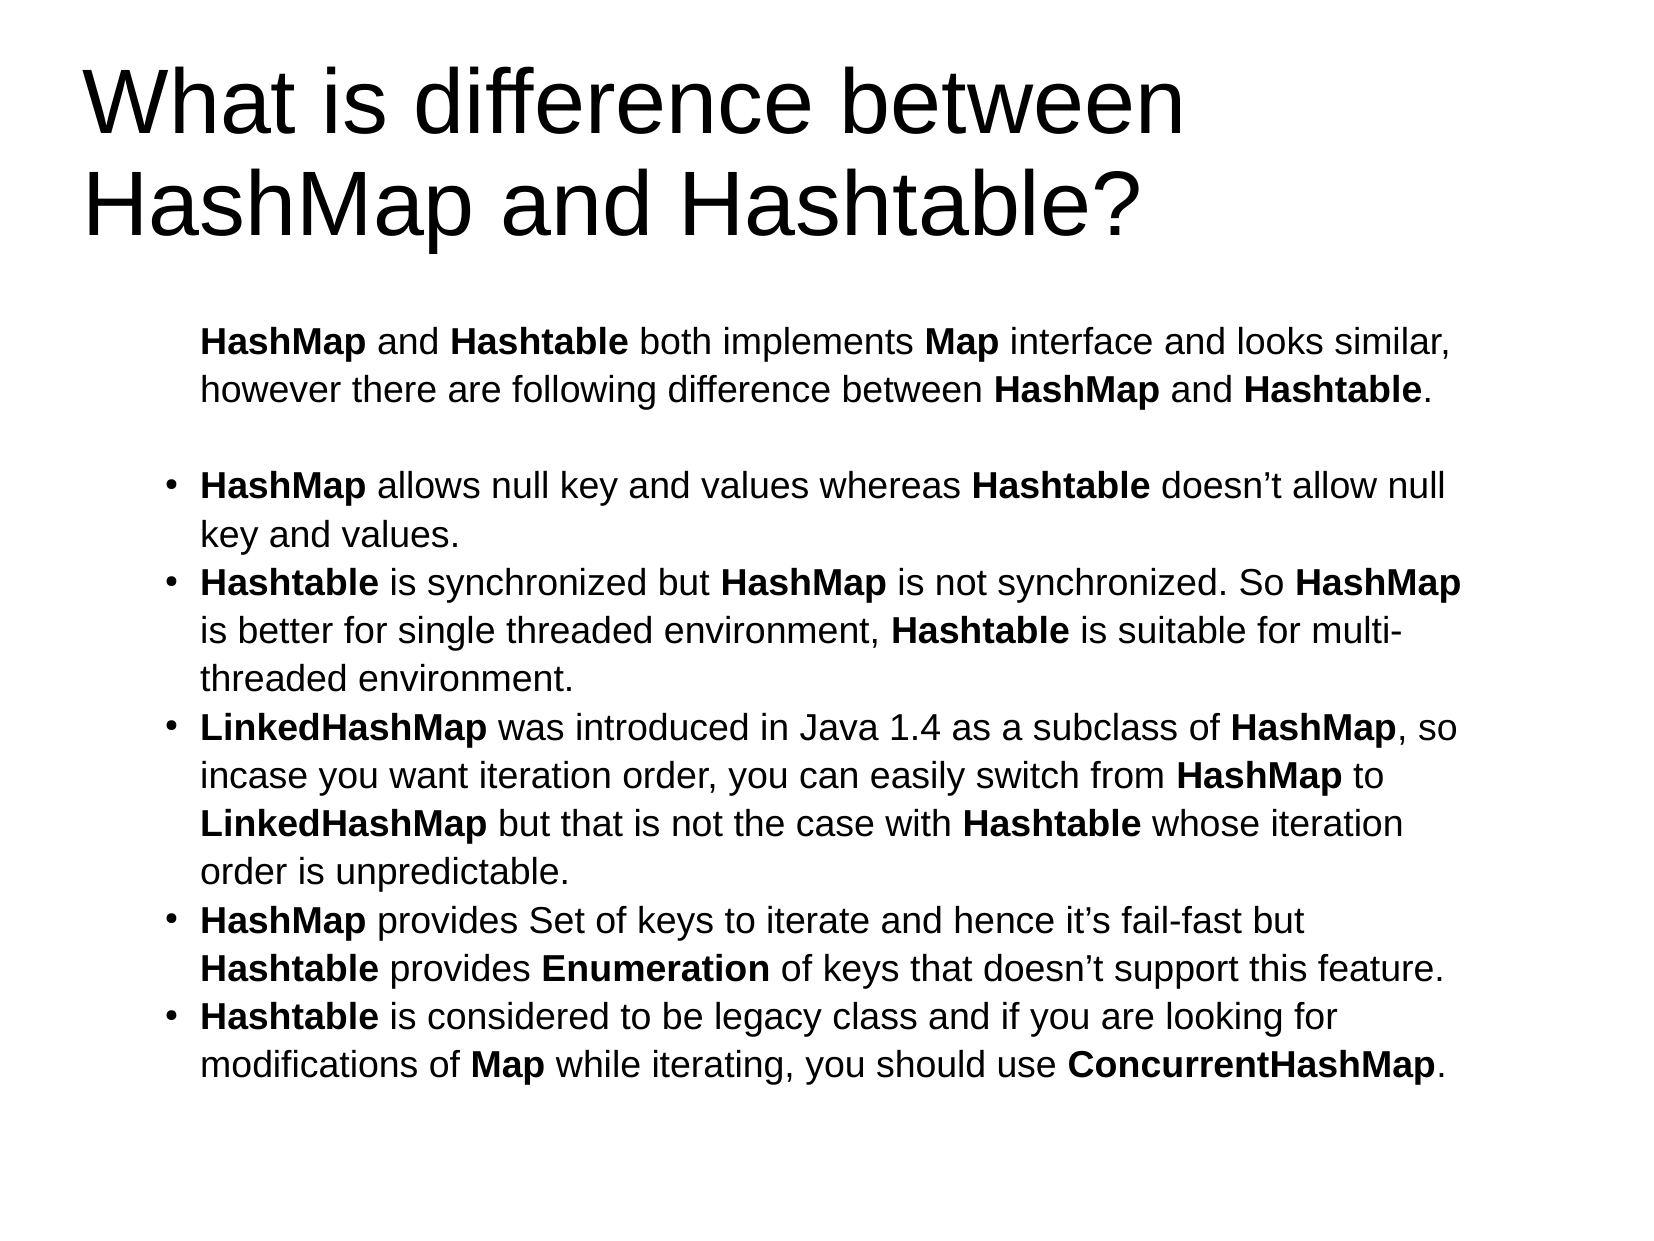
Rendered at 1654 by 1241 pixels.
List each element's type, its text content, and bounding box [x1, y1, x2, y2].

title What is difference between HashMap and Hashtable? [82, 49, 1571, 242]
text_box HashMap and Hashtable both implements Map interface and looks similar, however there are following difference between HashMap and Hashtable. HashMap allows null key and values whereas Hashtable doesn’t allow null key and values. Hashtable is synchronized but HashMap is not synchronized. So HashMap is better for single threaded environment, Hashtable is suitable for multi-threaded environment. LinkedHashMap was introduced in Java 1.4 as a subclass of HashMap, so incase you want iteration order, you can easily switch from HashMap to LinkedHashMap but that is not the case with Hashtable whose iteration order is unpredictable. HashMap provides Set of keys to iterate and hence it’s fail-fast but Hashtable provides Enumeration of keys that doesn’t support this feature. Hashtable is considered to be legacy class and if you are looking for modifications of Map while iterating, you should use ConcurrentHashMap. [150, 306, 1502, 1216]
title [82, 242, 1571, 451]
